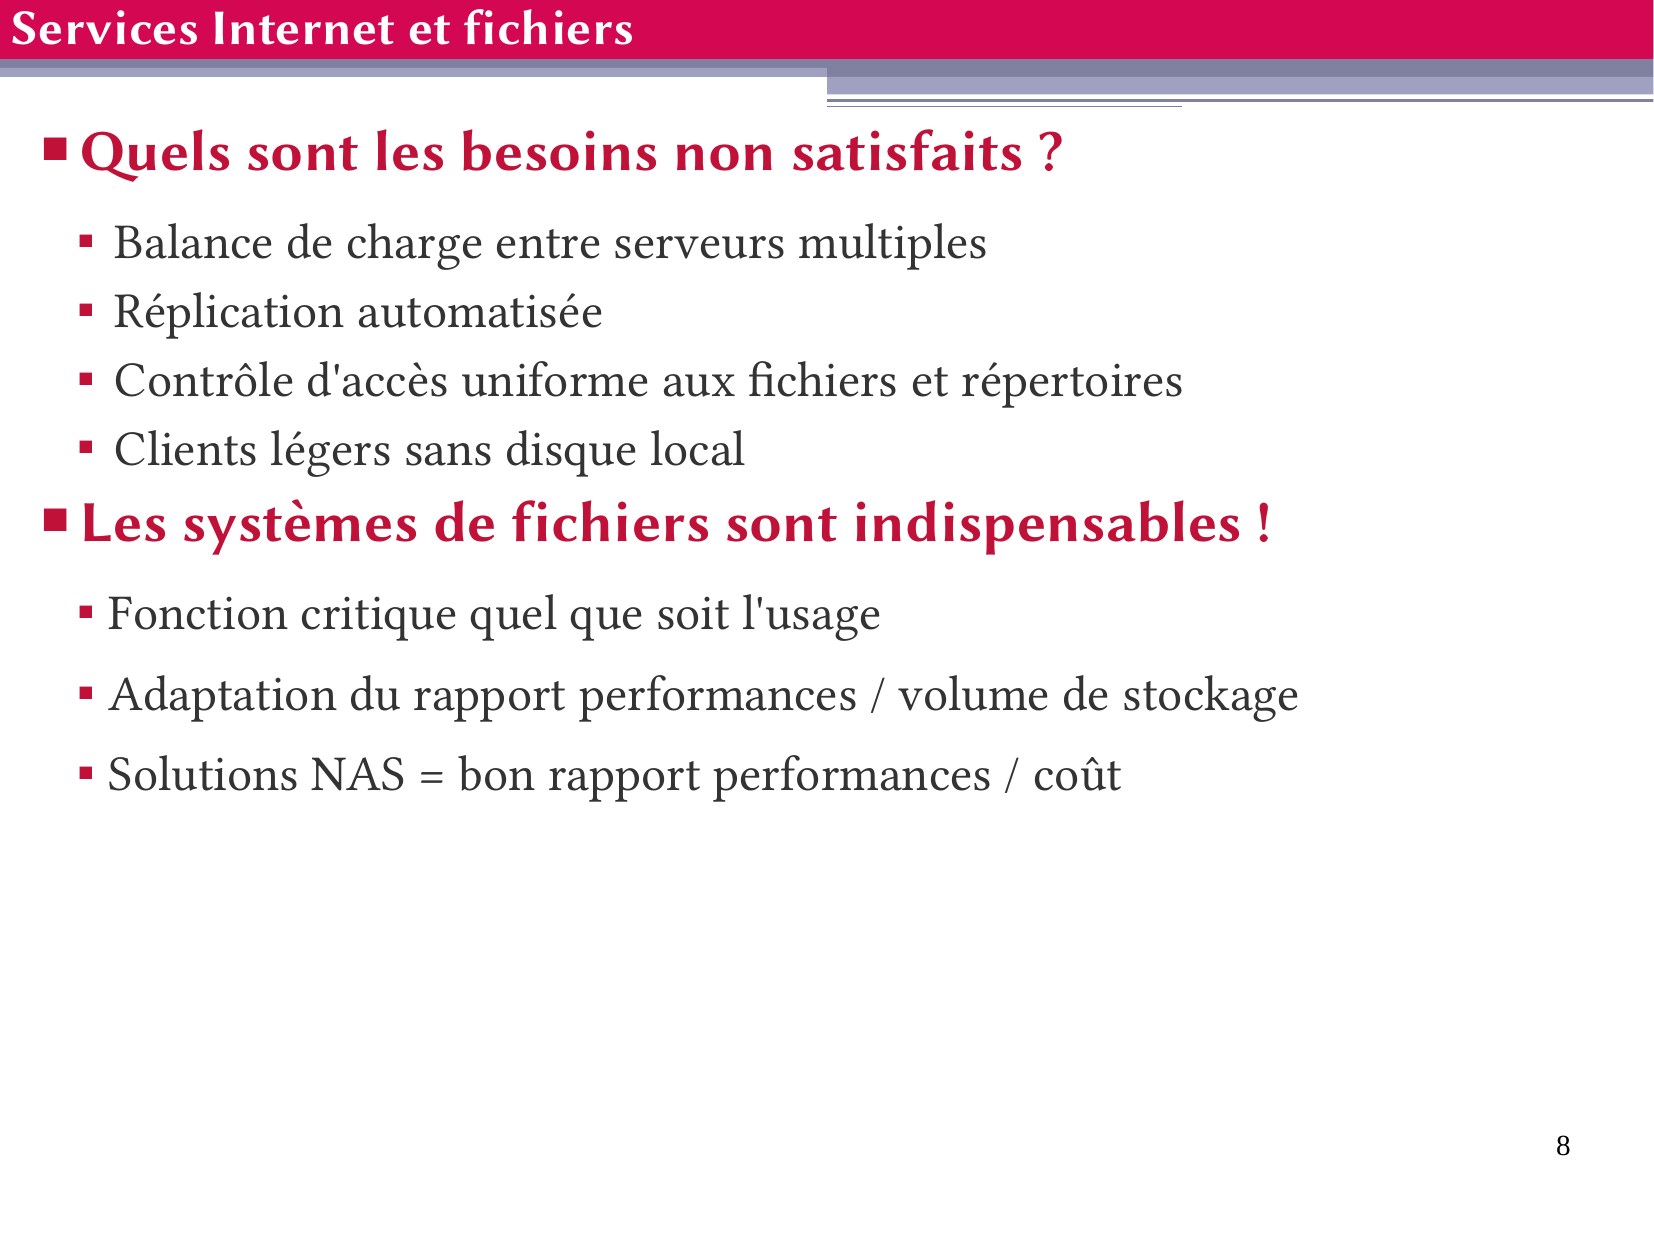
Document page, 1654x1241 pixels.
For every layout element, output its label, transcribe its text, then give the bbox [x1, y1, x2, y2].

list Quels sont les besoins non satisfaits ? Balance de charge entre serveurs multiples Réplication automatisée Contrôle d'accès uniforme aux fichiers et répertoires Clients légers sans disque local Les systèmes de fichiers sont indispensables ! Fonction critique quel que soit l'usage Adaptation du rapport performances / volume de stockage Solutions NAS = bon rapport performances / coût [44, 118, 1611, 1211]
list Services Internet et fichiers [11, 0, 751, 58]
text_box [0, 0, 1654, 136]
